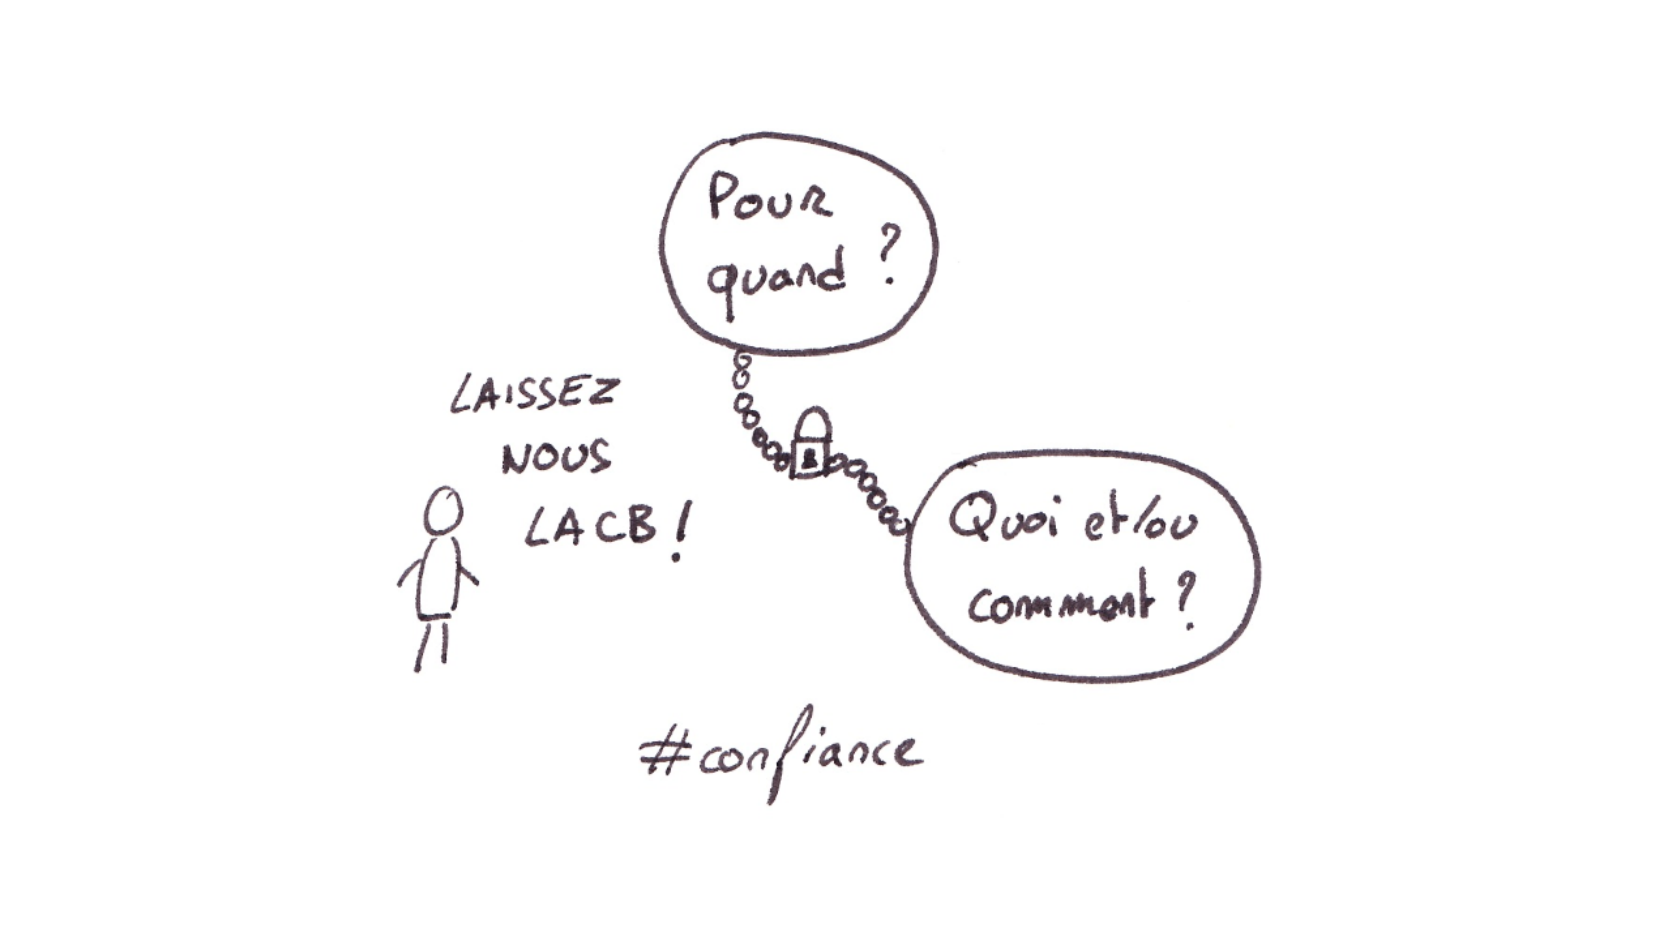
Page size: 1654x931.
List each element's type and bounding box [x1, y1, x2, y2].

picture [337, 90, 1321, 833]
